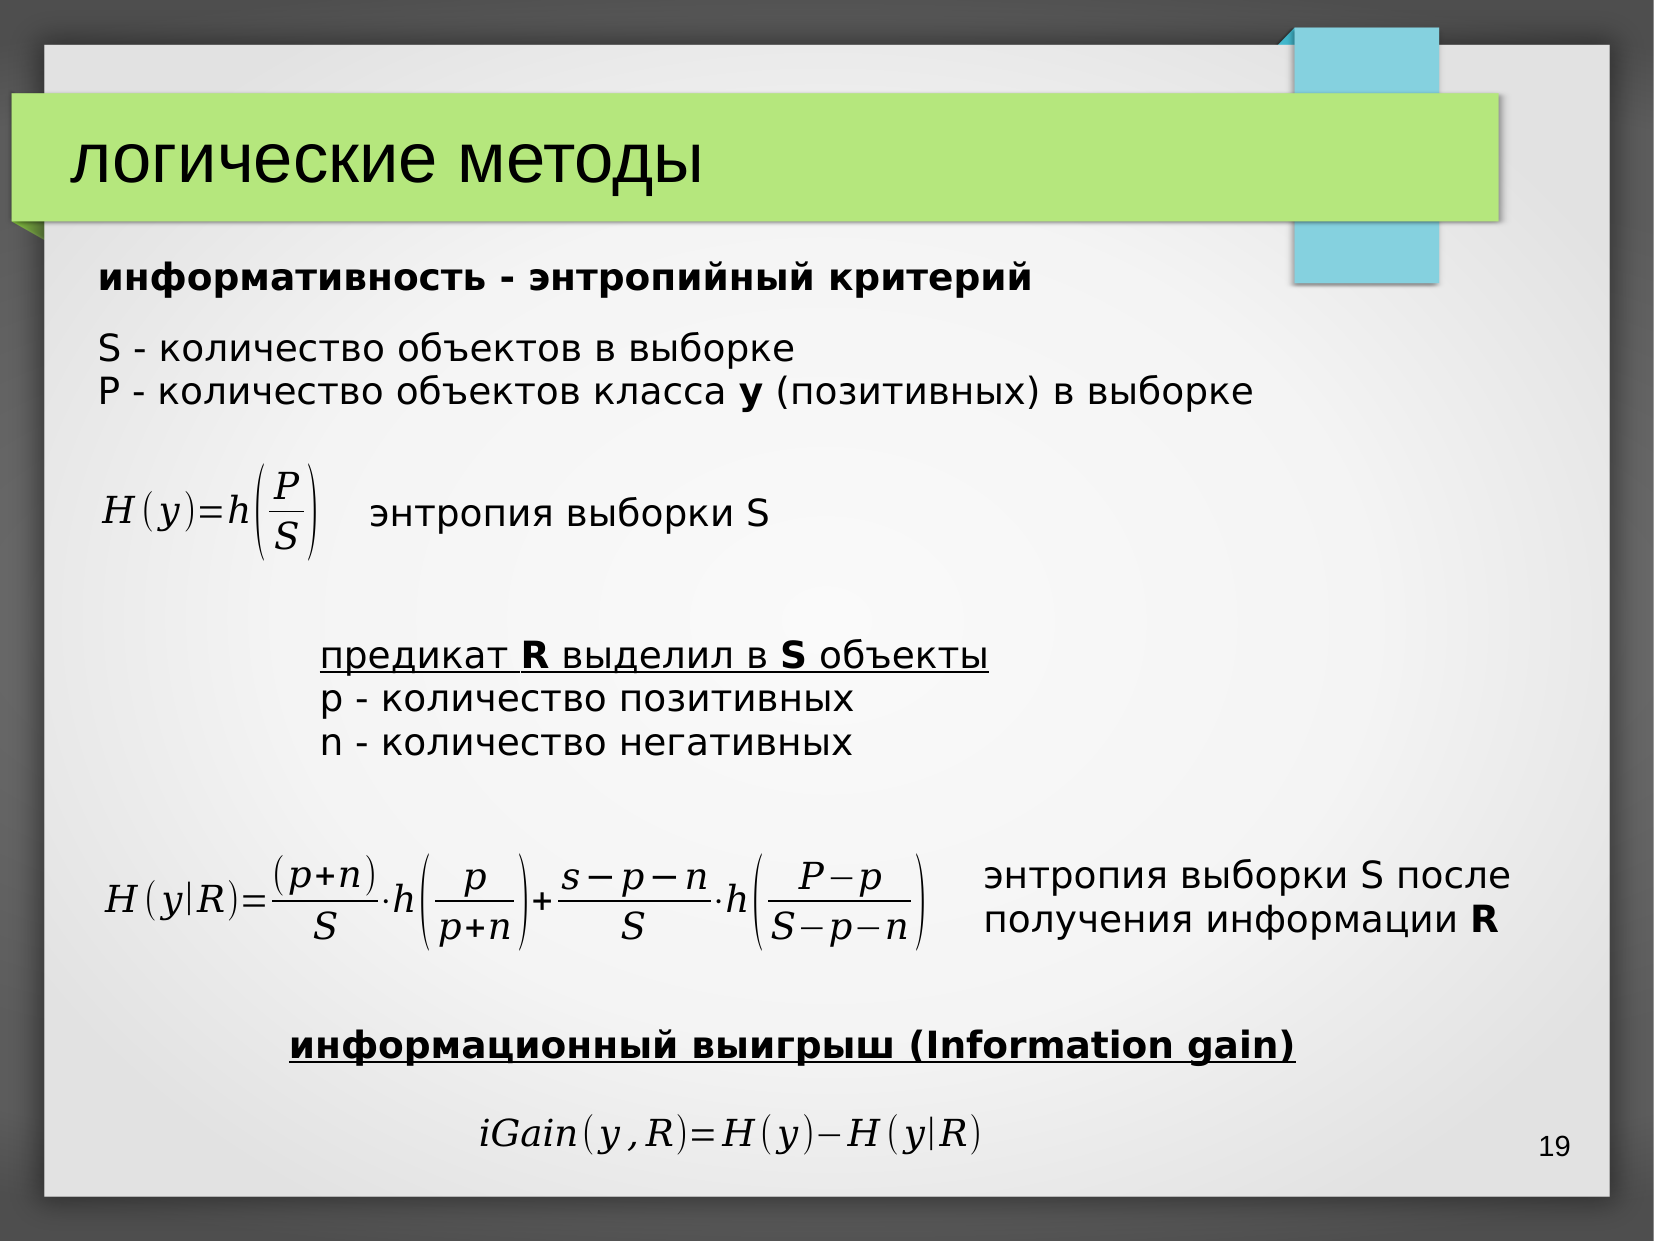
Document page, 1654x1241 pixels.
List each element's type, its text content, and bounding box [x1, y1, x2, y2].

chart [94, 460, 326, 563]
text_box предикат R выделил в S объекты p - количество позитивных n - количество негативных [304, 625, 1063, 772]
text_box информационный выигрыш (Information gain) [274, 1016, 1359, 1075]
chart [472, 1111, 988, 1158]
picture [0, 0, 1654, 1241]
title логические методы [70, 118, 1205, 199]
text_box S - количество объектов в выборке P - количество объектов класса y (позитивных) в выборке [82, 318, 1276, 421]
text_box информативность - энтропийный критерий [82, 248, 1099, 307]
chart [97, 850, 934, 953]
text_box энтропия выборки S после получения информации R [968, 846, 1536, 949]
text_box энтропия выборки S [354, 484, 922, 543]
